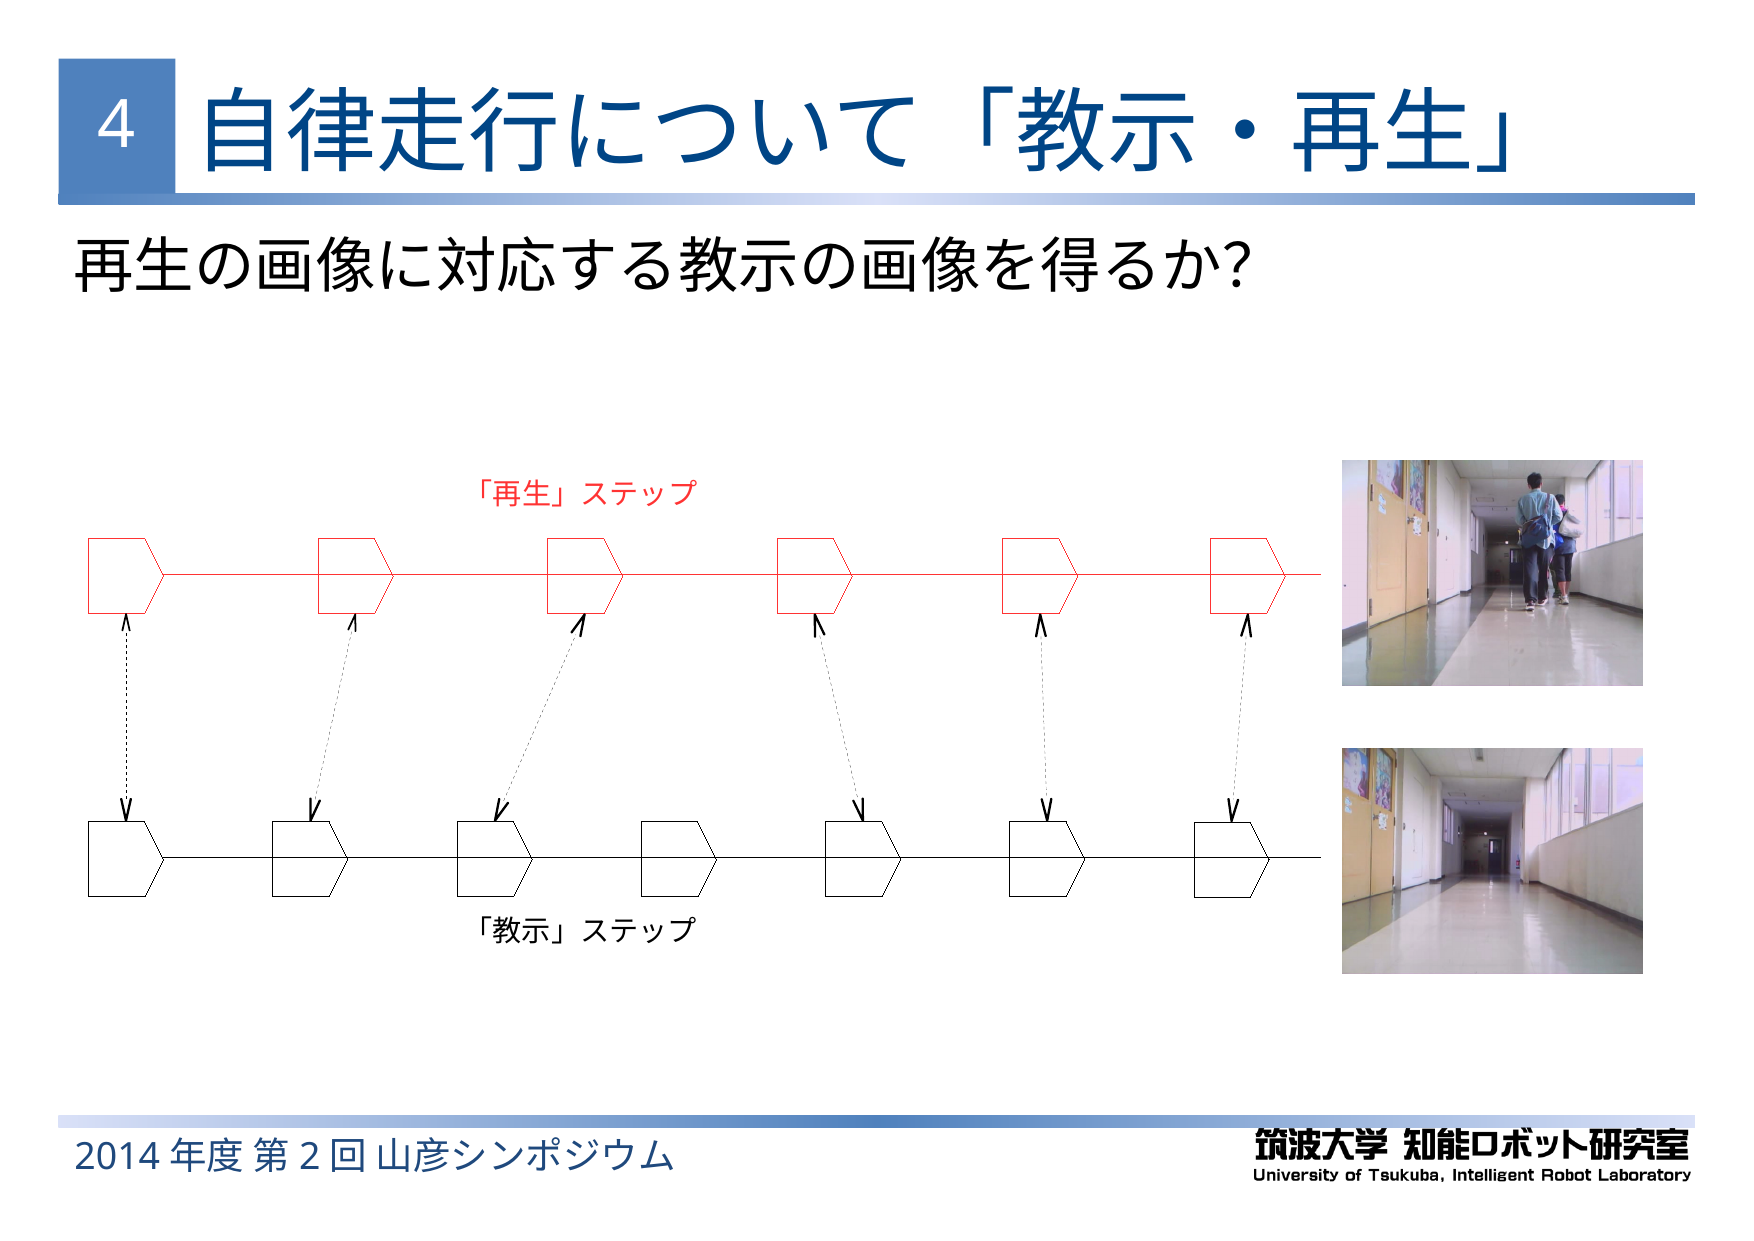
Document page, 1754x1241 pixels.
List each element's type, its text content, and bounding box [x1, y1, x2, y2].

text_box 「再生」ステップ [448, 470, 713, 520]
text_box 再生の画像に対応する教示の画像を得るか？ [58, 223, 1696, 310]
picture [1252, 1127, 1691, 1182]
picture [1342, 460, 1643, 686]
title 自律走行について「教示・再生」 [193, 61, 1651, 205]
text_box 「教示」ステップ [448, 907, 713, 957]
picture [1342, 748, 1643, 974]
